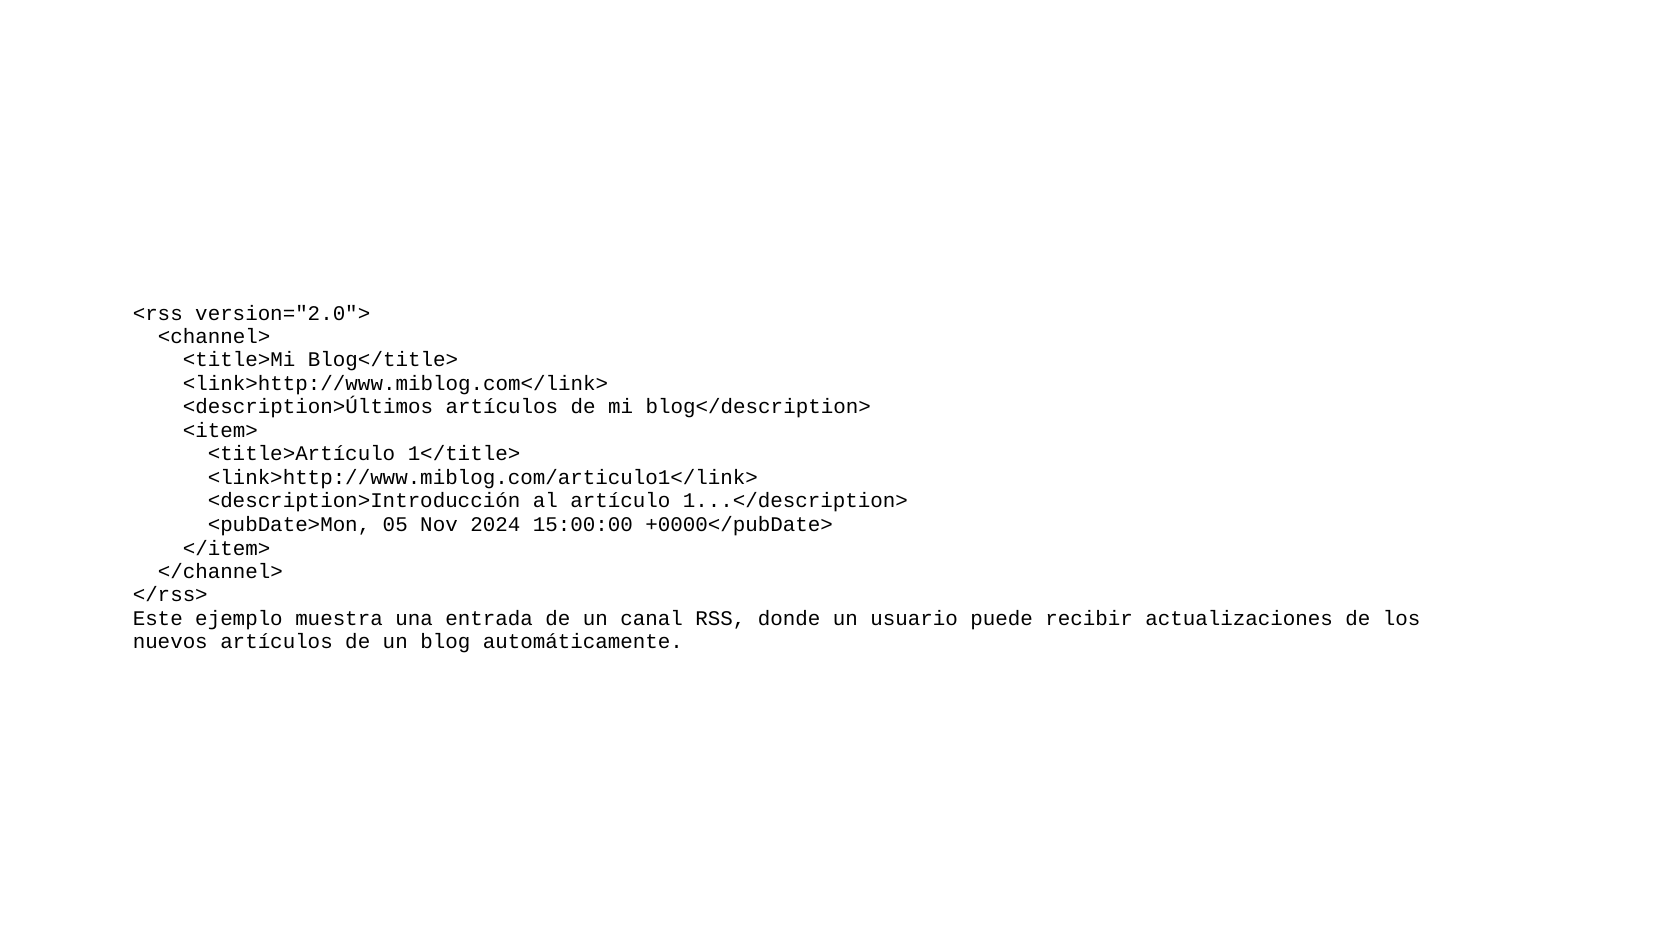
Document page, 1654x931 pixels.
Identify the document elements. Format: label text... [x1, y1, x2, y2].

text_box <rss version="2.0"> <channel> <title>Mi Blog</title> <link>http://www.miblog.com</link> <description>Últimos artículos de mi blog</description> <item> <title>Artículo 1</title> <link>http://www.miblog.com/articulo1</link> <description>Introducción al artículo 1...</description> <pubDate>Mon, 05 Nov 2024 15:00:00 +0000</pubDate> </item> </channel> </rss> Este ejemplo muestra una entrada de un canal RSS, donde un usuario puede recibir actualizaciones de los nuevos artículos de un blog automáticamente. [118, 295, 1506, 687]
